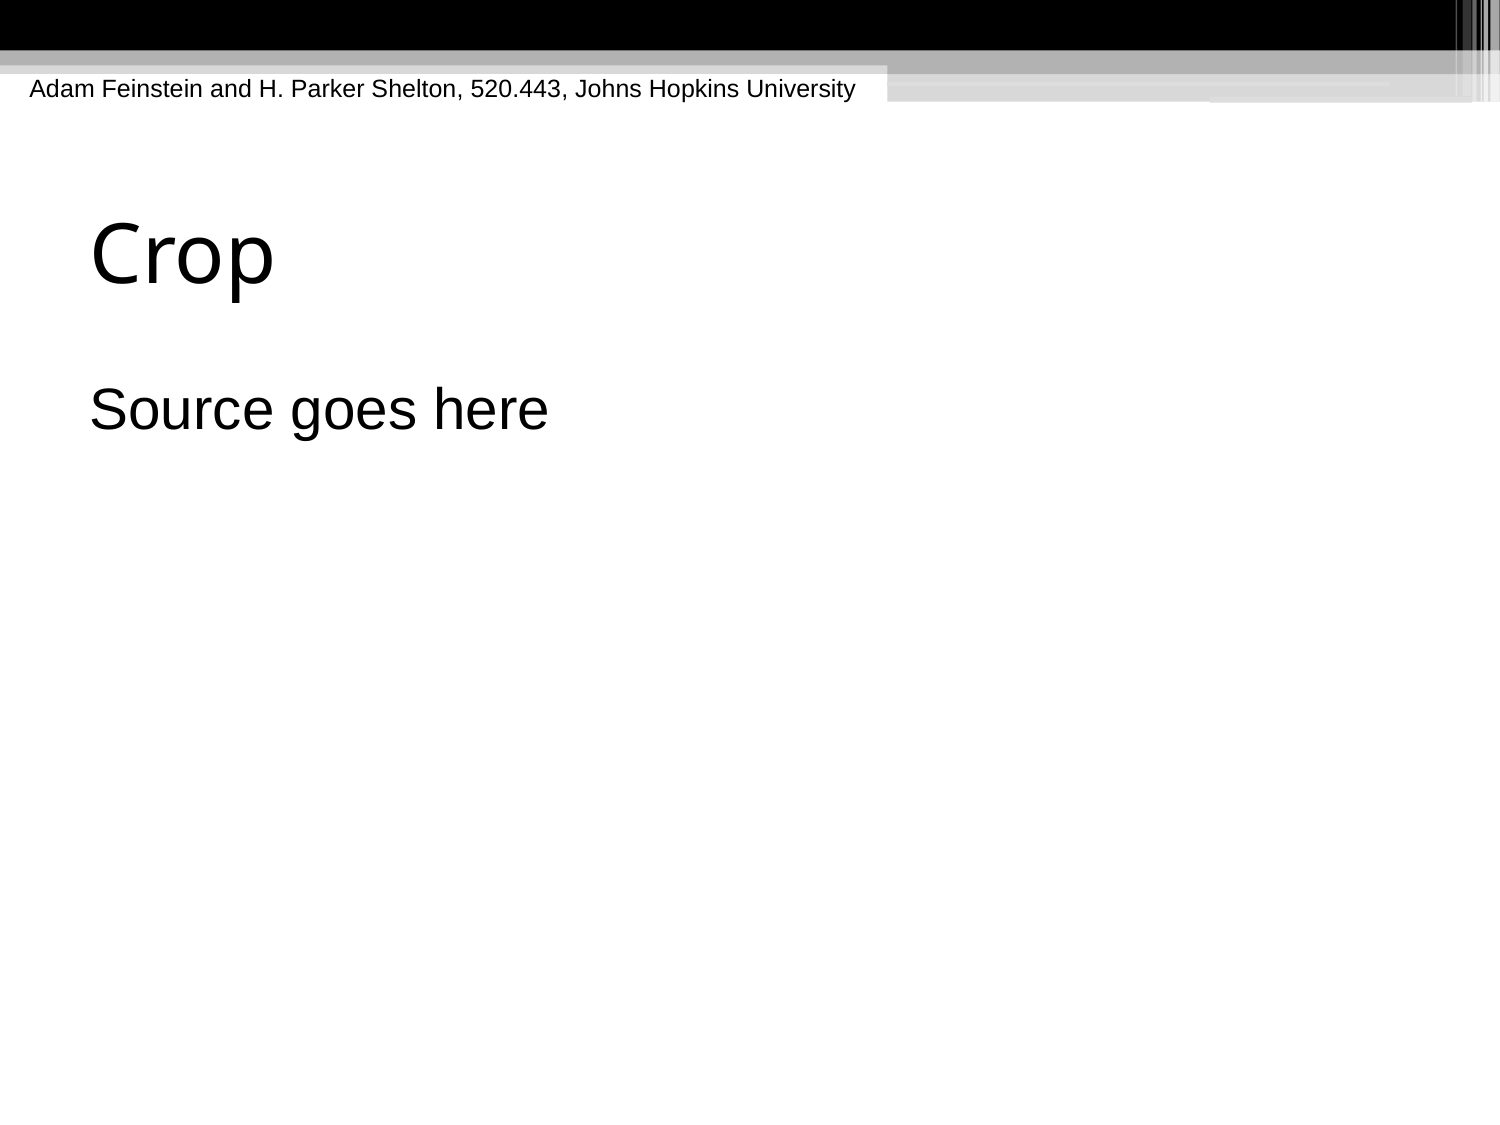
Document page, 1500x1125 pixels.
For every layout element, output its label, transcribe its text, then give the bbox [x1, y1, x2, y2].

list Source goes here [75, 368, 1425, 1079]
text_box Adam Feinstein and H. Parker Shelton, 520.443, Johns Hopkins University [0, 67, 888, 110]
title Crop [75, 187, 1425, 363]
